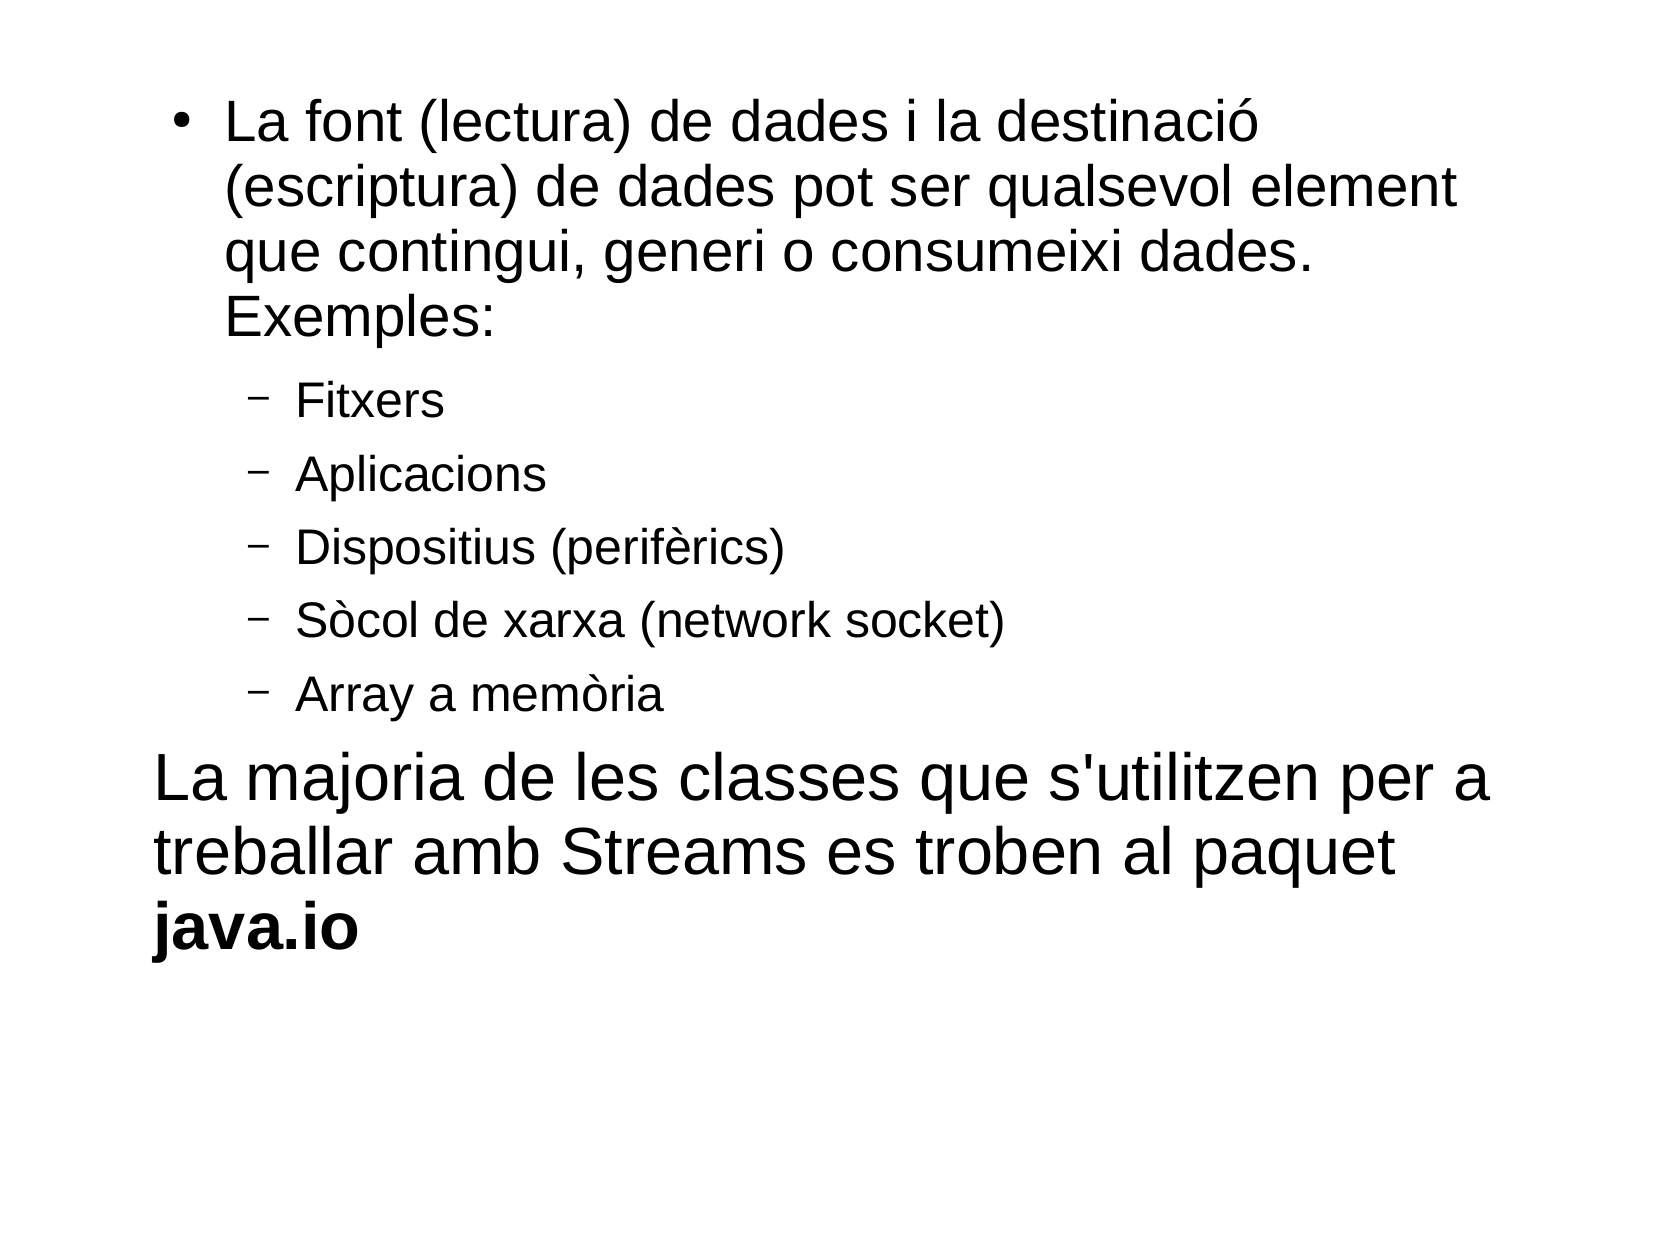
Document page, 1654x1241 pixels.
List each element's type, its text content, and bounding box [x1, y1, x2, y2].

list La font (lectura) de dades i la destinació (escriptura) de dades pot ser qualsevol element que contingui, generi o consumeixi dades. Exemples: Fitxers Aplicacions Dispositius (perifèrics) Sòcol de xarxa (network socket) Array a memòria La majoria de les classes que s'utilitzen per a treballar amb Streams es troben al paquet java.io [82, 88, 1571, 1010]
